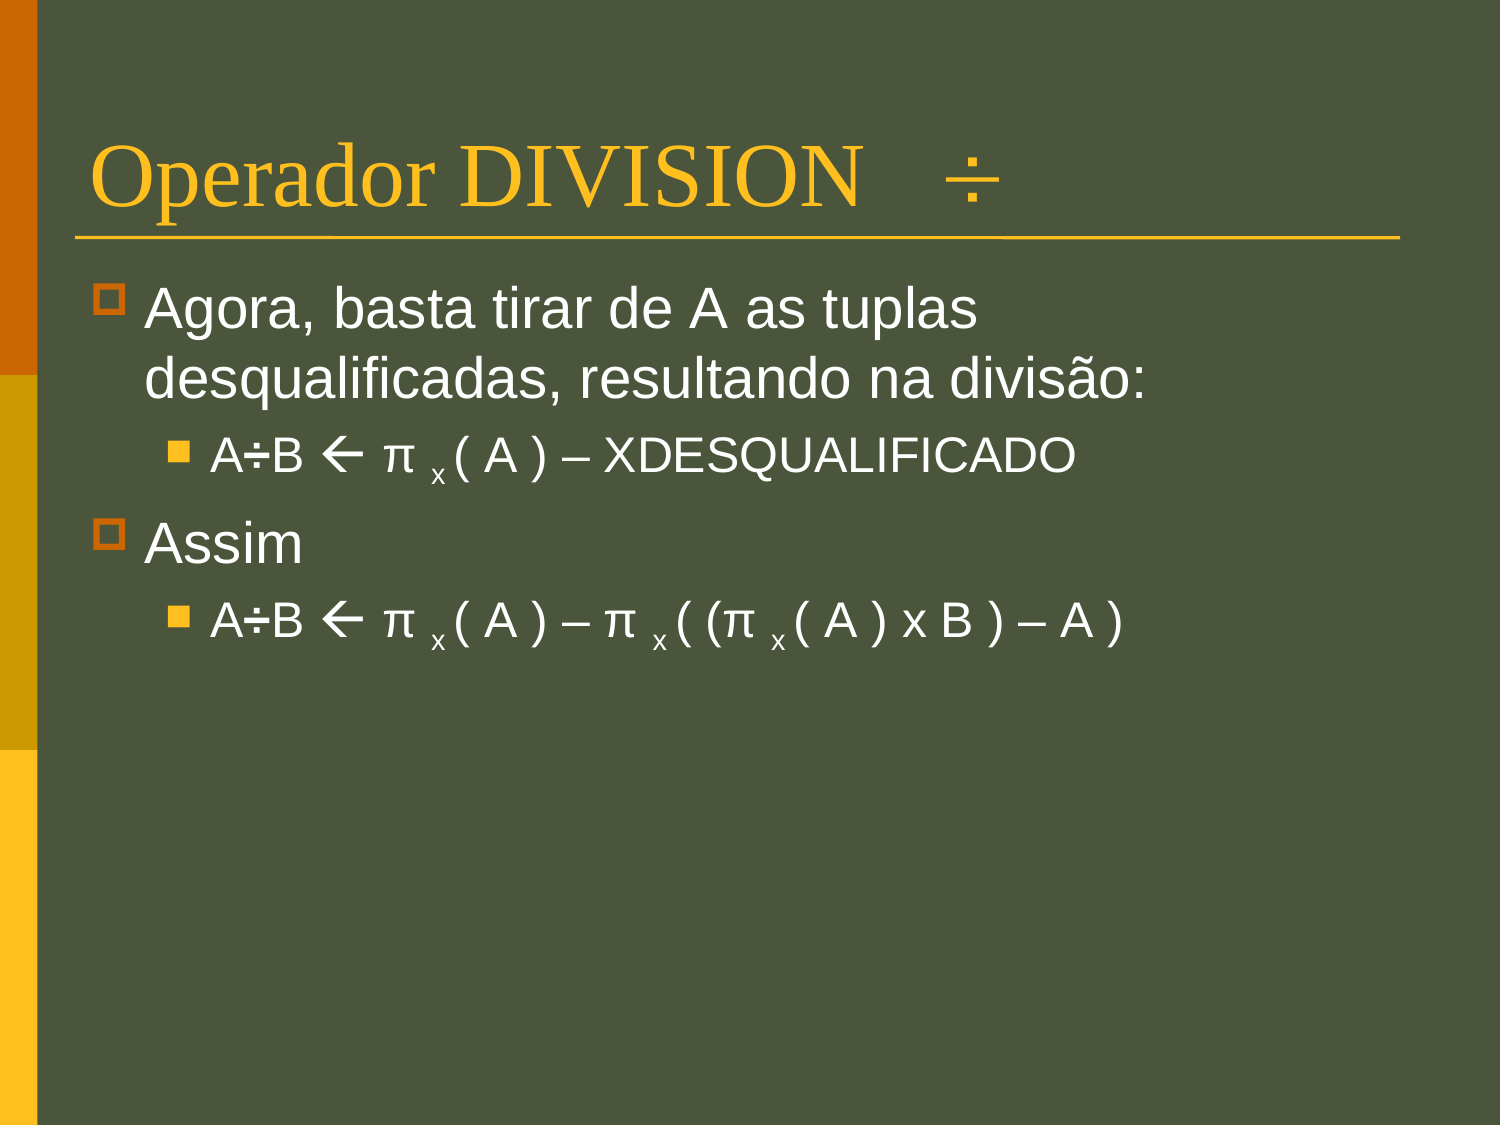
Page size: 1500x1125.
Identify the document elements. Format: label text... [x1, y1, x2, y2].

title Operador DIVISION  [75, 45, 1426, 233]
list Agora, basta tirar de A as tuplas desqualificadas, resultando na divisão: A÷B  π x ( A ) – XDESQUALIFICADO Assim A÷B  π x ( A ) – π x ( (π x ( A ) x B ) – A ) [75, 262, 1426, 1006]
